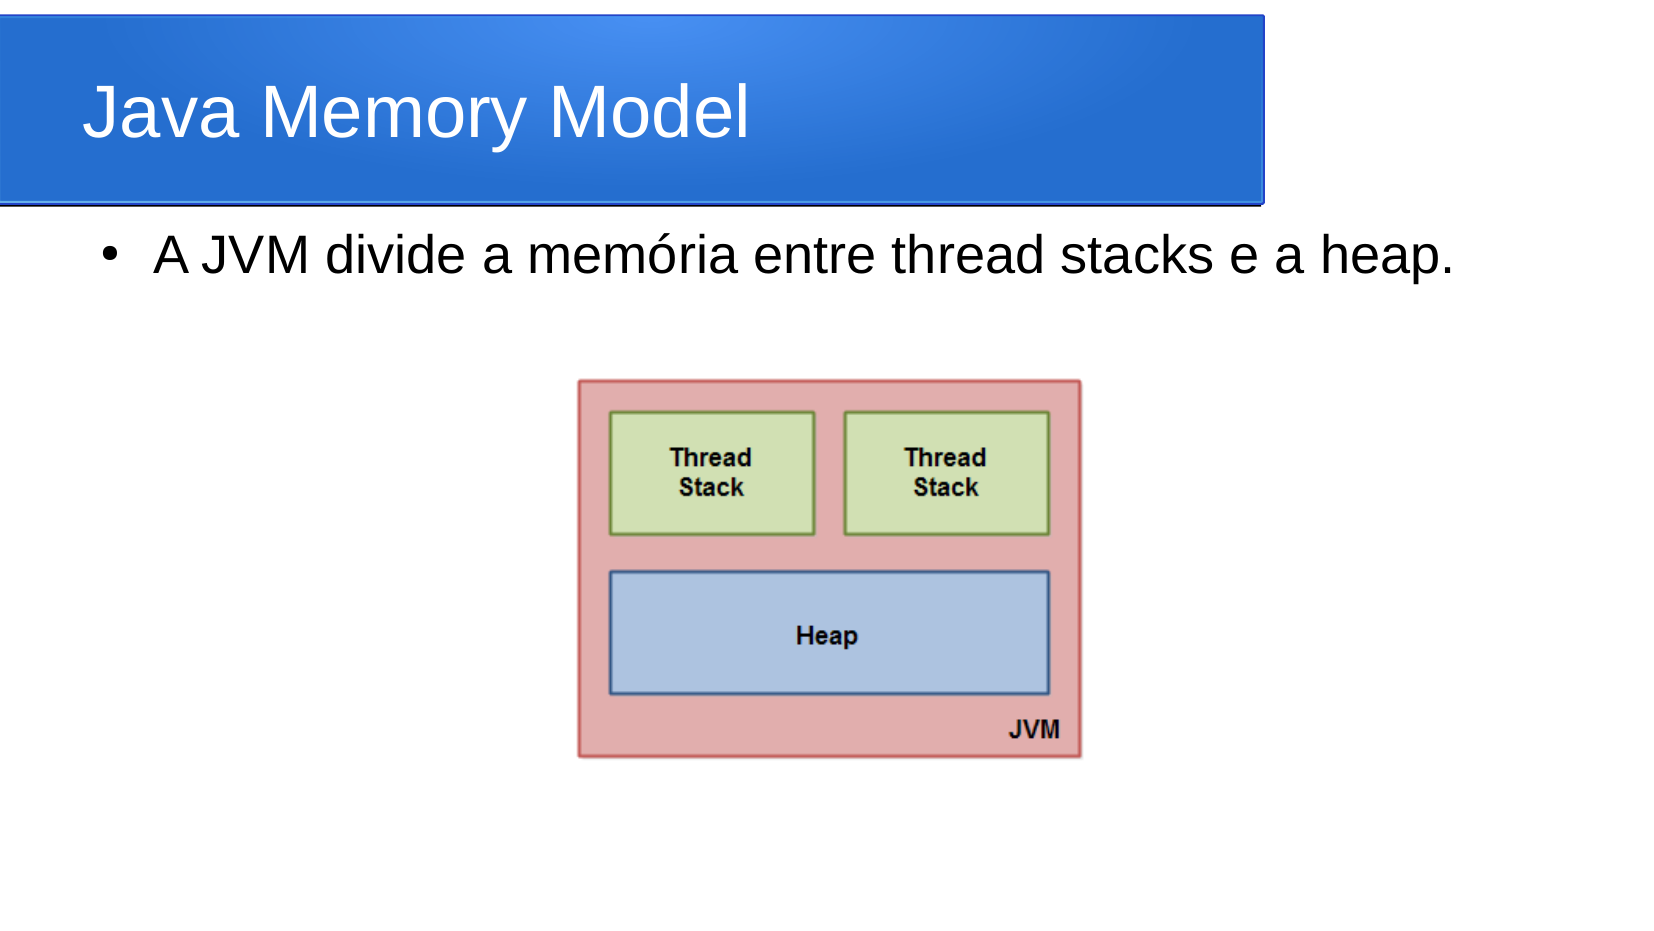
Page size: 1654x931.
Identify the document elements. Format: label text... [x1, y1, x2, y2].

picture [549, 354, 1109, 788]
list A JVM divide a memória entre thread stacks e a heap. [82, 224, 1571, 764]
title Java Memory Model [82, 35, 1235, 189]
